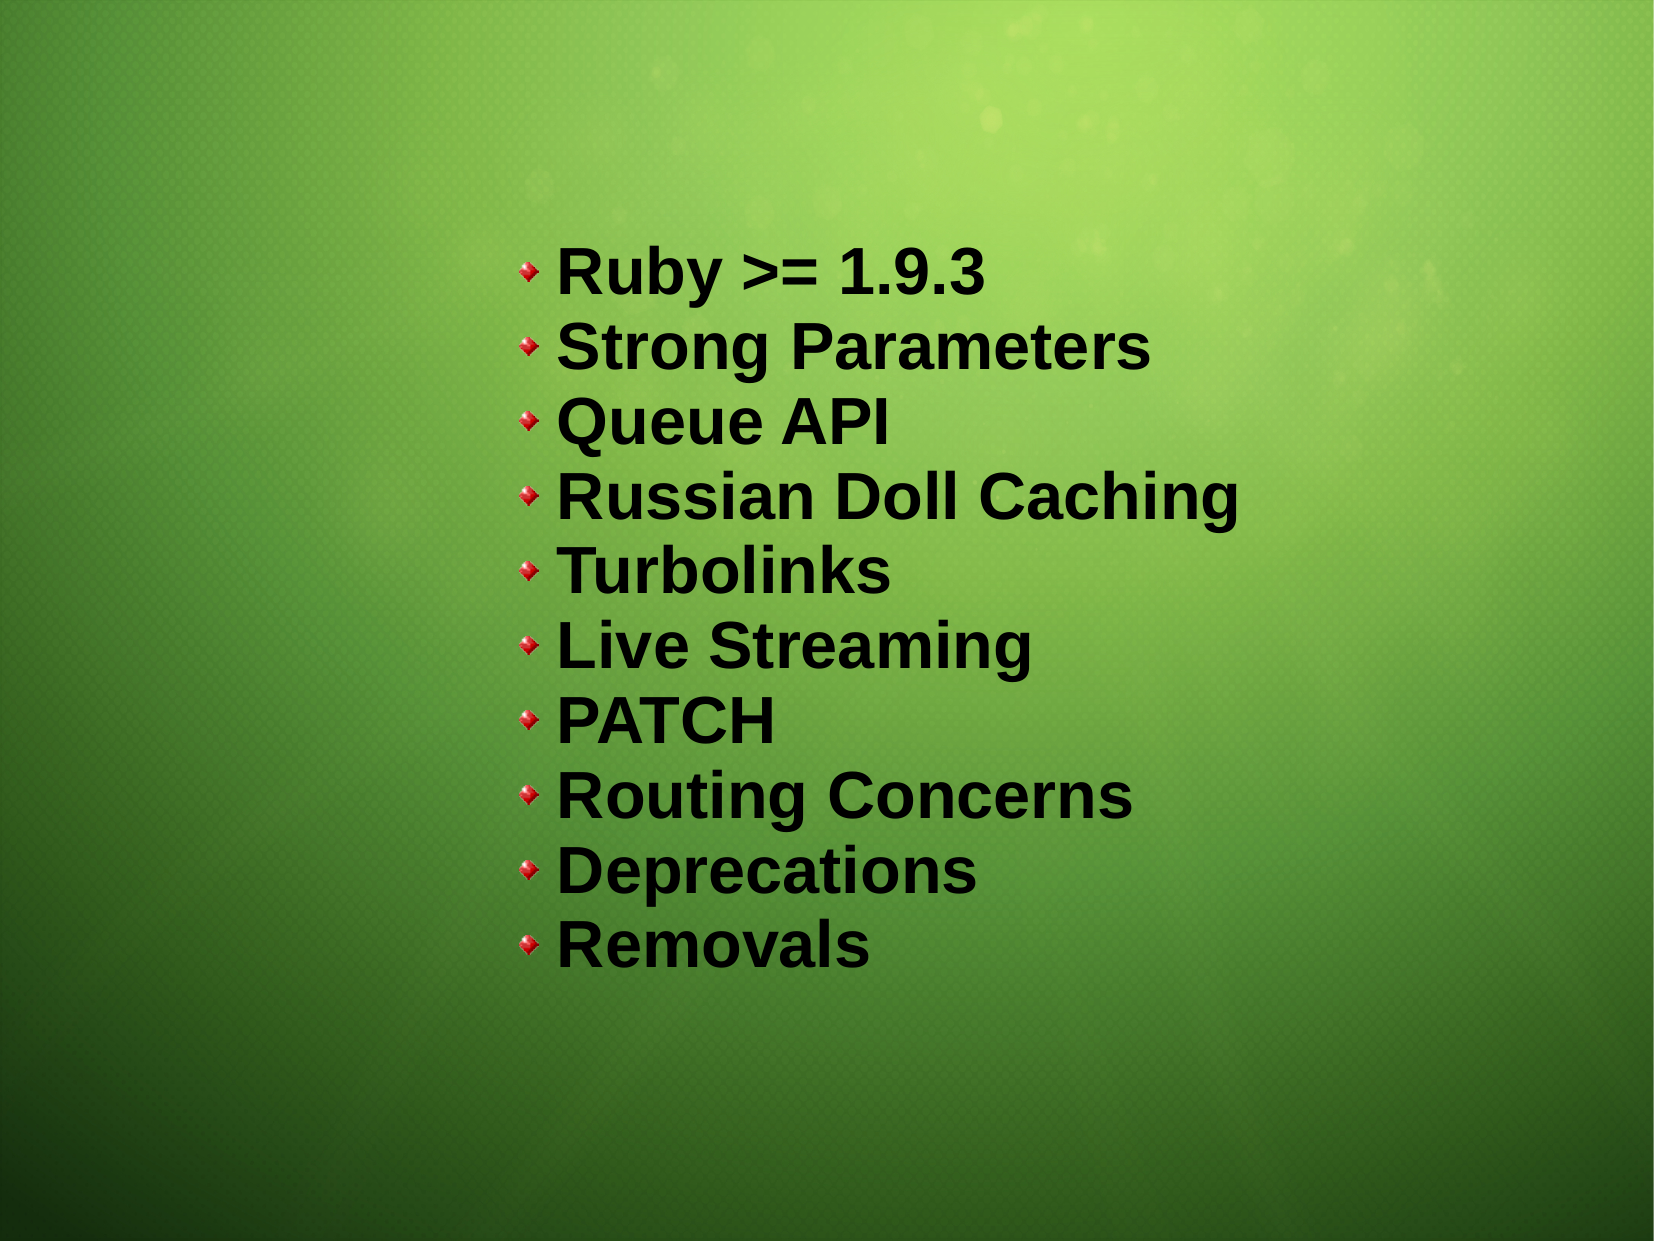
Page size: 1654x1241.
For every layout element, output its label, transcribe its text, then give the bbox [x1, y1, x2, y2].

picture [0, 0, 1654, 1241]
subtitle Ruby >= 1.9.3 Strong Parameters Queue API Russian Doll Caching Turbolinks Live Streaming PATCH Routing Concerns Deprecations Removals [519, 70, 1571, 1146]
